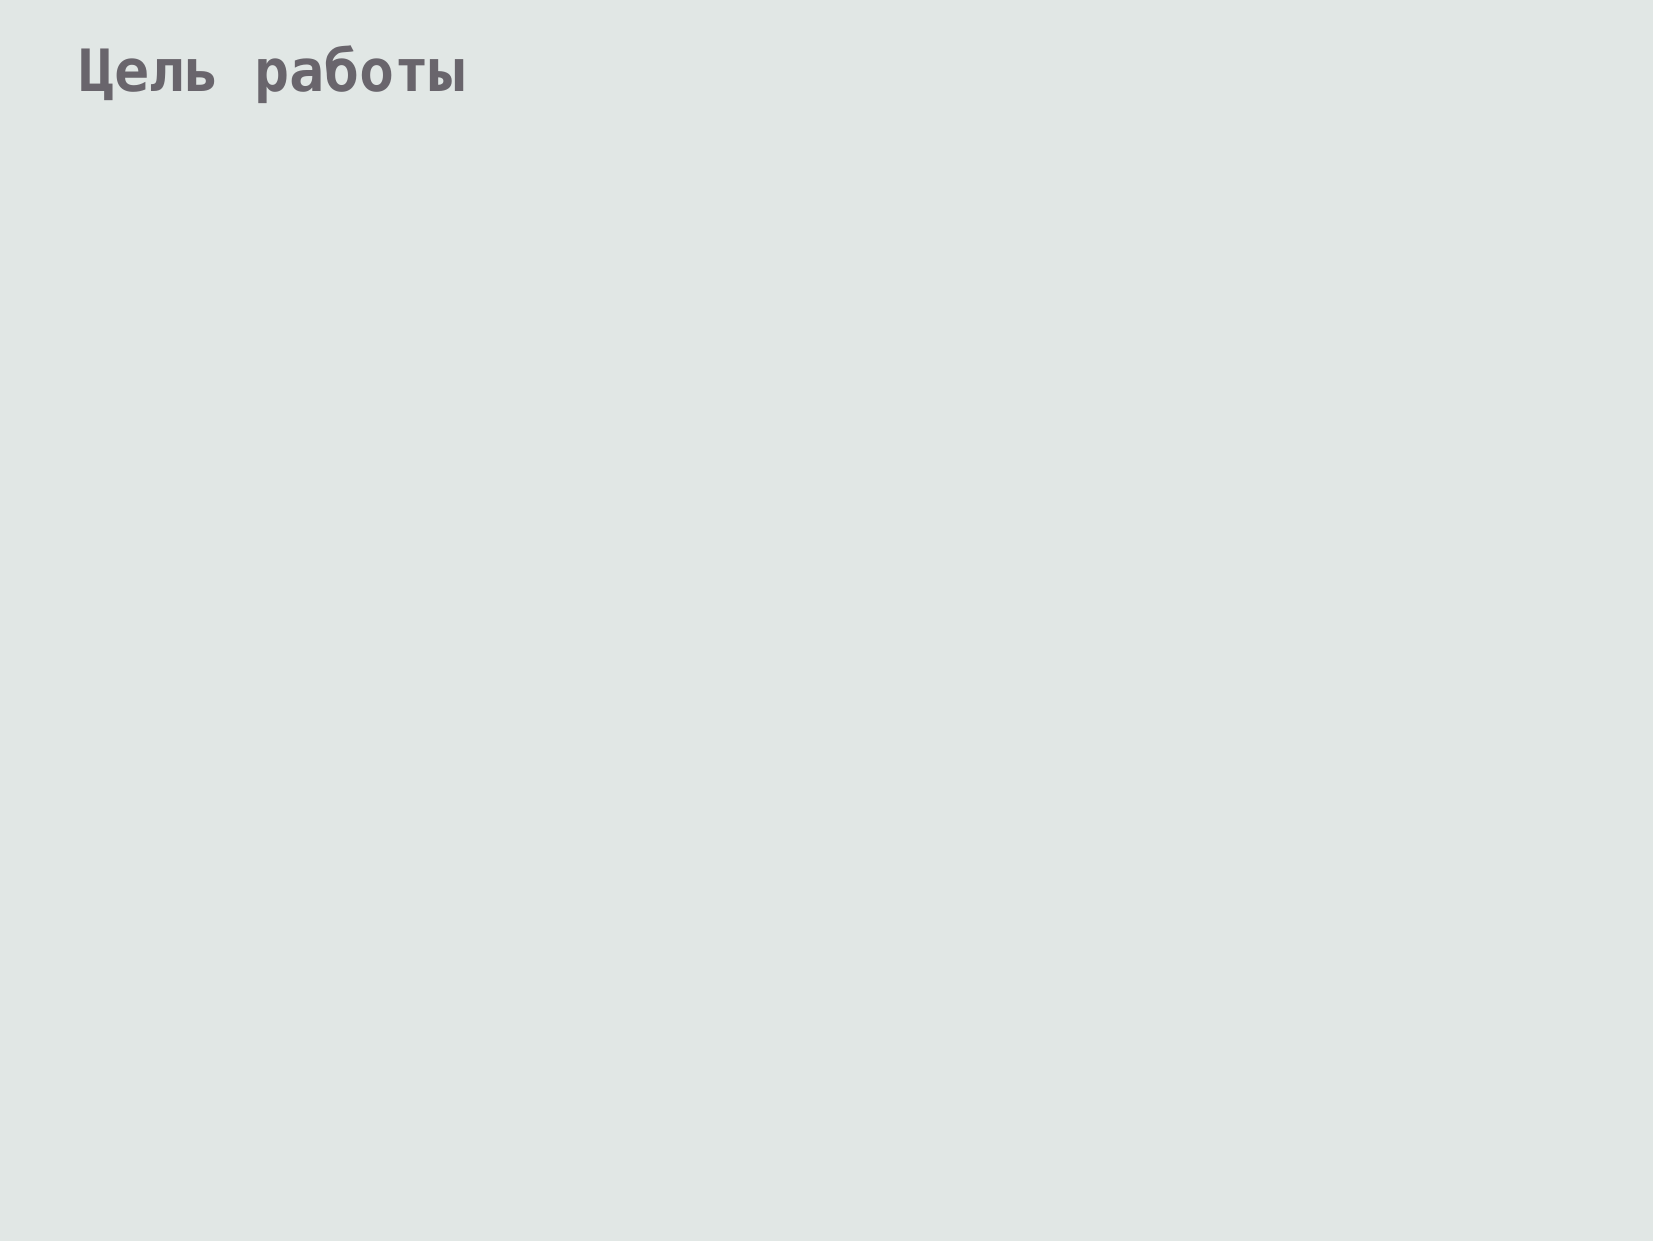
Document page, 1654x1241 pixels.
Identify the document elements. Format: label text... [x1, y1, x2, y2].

text_box Цель работы [65, 30, 1291, 113]
